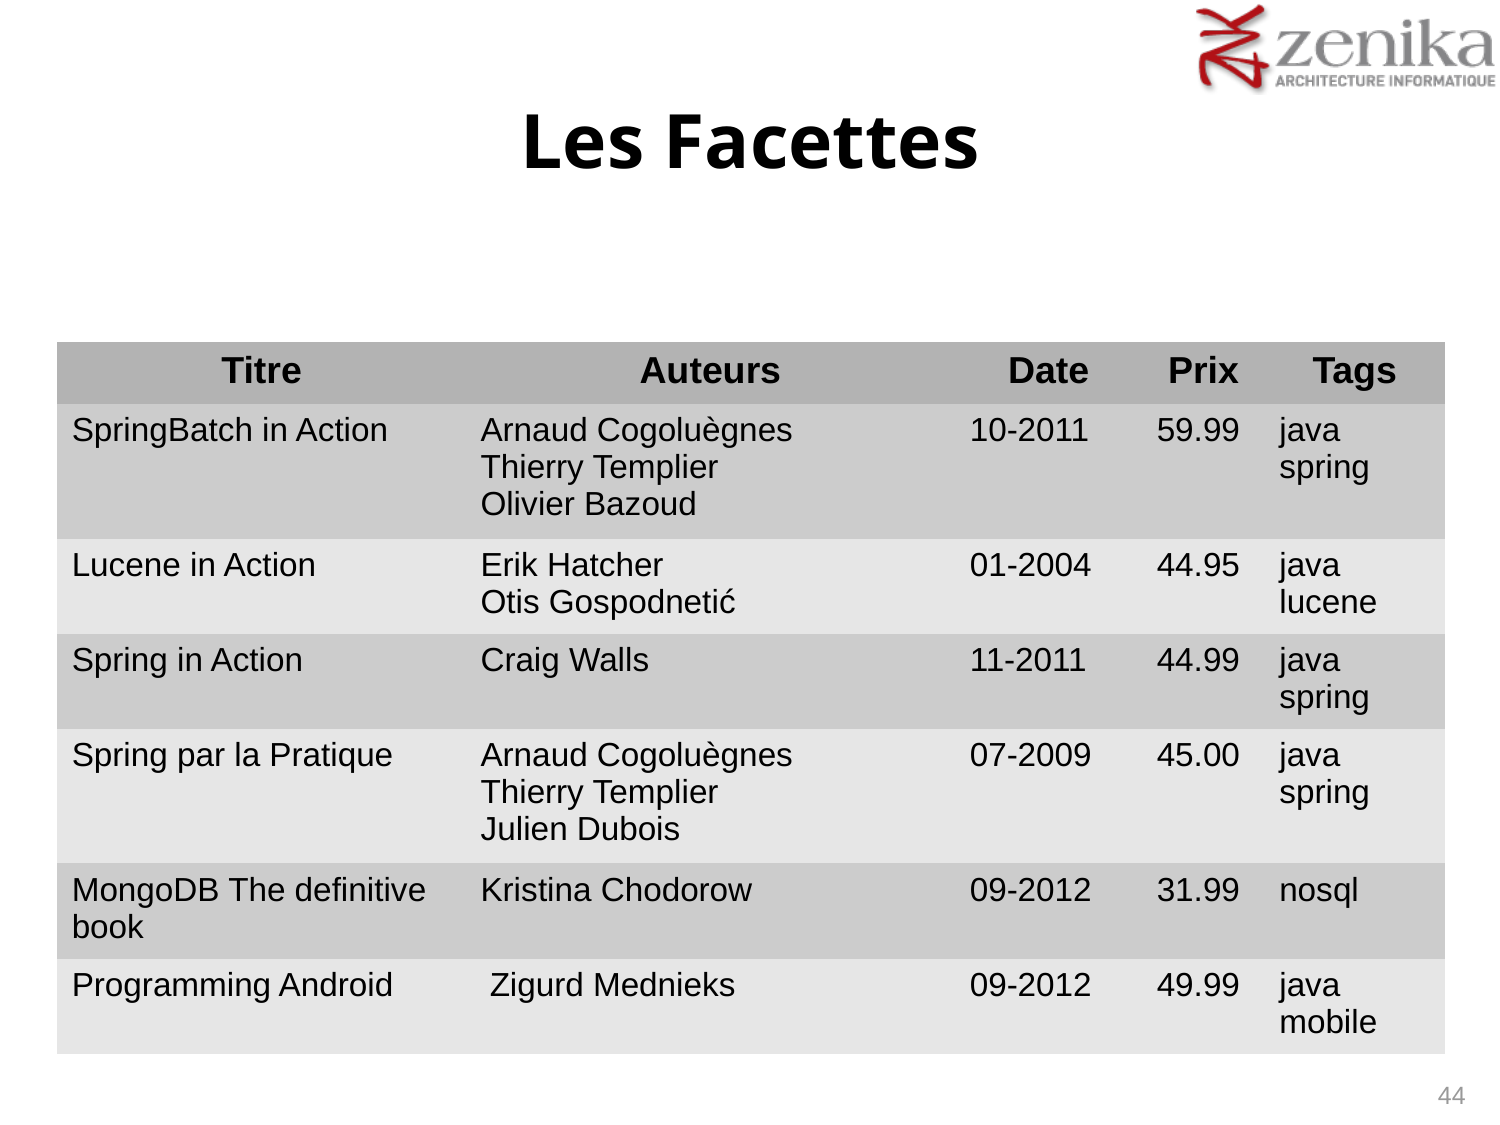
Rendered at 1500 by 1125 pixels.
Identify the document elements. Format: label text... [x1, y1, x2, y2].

picture [1190, 0, 1500, 95]
table_cell MongoDB The definitive book [57, 863, 466, 959]
table_cell Lucene in Action [57, 539, 466, 634]
table_cell 09-2012 [955, 959, 1142, 1054]
table_header Prix [1142, 342, 1265, 404]
table_header Titre [57, 342, 466, 404]
table_cell SpringBatch in Action [57, 404, 466, 539]
table_cell 31.99 [1142, 863, 1265, 959]
table_cell 59.99 [1142, 404, 1265, 539]
table_cell java mobile [1265, 959, 1445, 1054]
table_cell 07-2009 [955, 729, 1142, 863]
text_box Les Facettes [75, 29, 1425, 248]
table_cell java spring [1265, 404, 1445, 539]
table_cell Arnaud Cogoluègnes Thierry Templier Julien Dubois [466, 729, 955, 863]
table_cell Spring in Action [57, 634, 466, 729]
table_cell java spring [1265, 729, 1445, 863]
table_cell 11-2011 [955, 634, 1142, 729]
table_cell 45.00 [1142, 729, 1265, 863]
table_header Auteurs [466, 342, 955, 404]
table_cell Craig Walls [466, 634, 955, 729]
table_cell Erik Hatcher Otis Gospodnetić [466, 539, 955, 634]
table_cell 09-2012 [955, 863, 1142, 959]
table_cell Zigurd Mednieks [466, 959, 955, 1054]
table_header Tags [1265, 342, 1445, 404]
table_cell 10-2011 [955, 404, 1142, 539]
table_cell 44.95 [1142, 539, 1265, 634]
table_cell Arnaud Cogoluègnes Thierry Templier Olivier Bazoud [466, 404, 955, 539]
table_cell Programming Android [57, 959, 466, 1054]
table_cell 49.99 [1142, 959, 1265, 1054]
table_cell Spring par la Pratique [57, 729, 466, 863]
table_header Date [955, 342, 1142, 404]
table_cell nosql [1265, 863, 1445, 959]
table_cell java spring [1265, 634, 1445, 729]
table_cell Kristina Chodorow [466, 863, 955, 959]
table_cell 01-2004 [955, 539, 1142, 634]
table_cell java lucene [1265, 539, 1445, 634]
table_cell 44.99 [1142, 634, 1265, 729]
